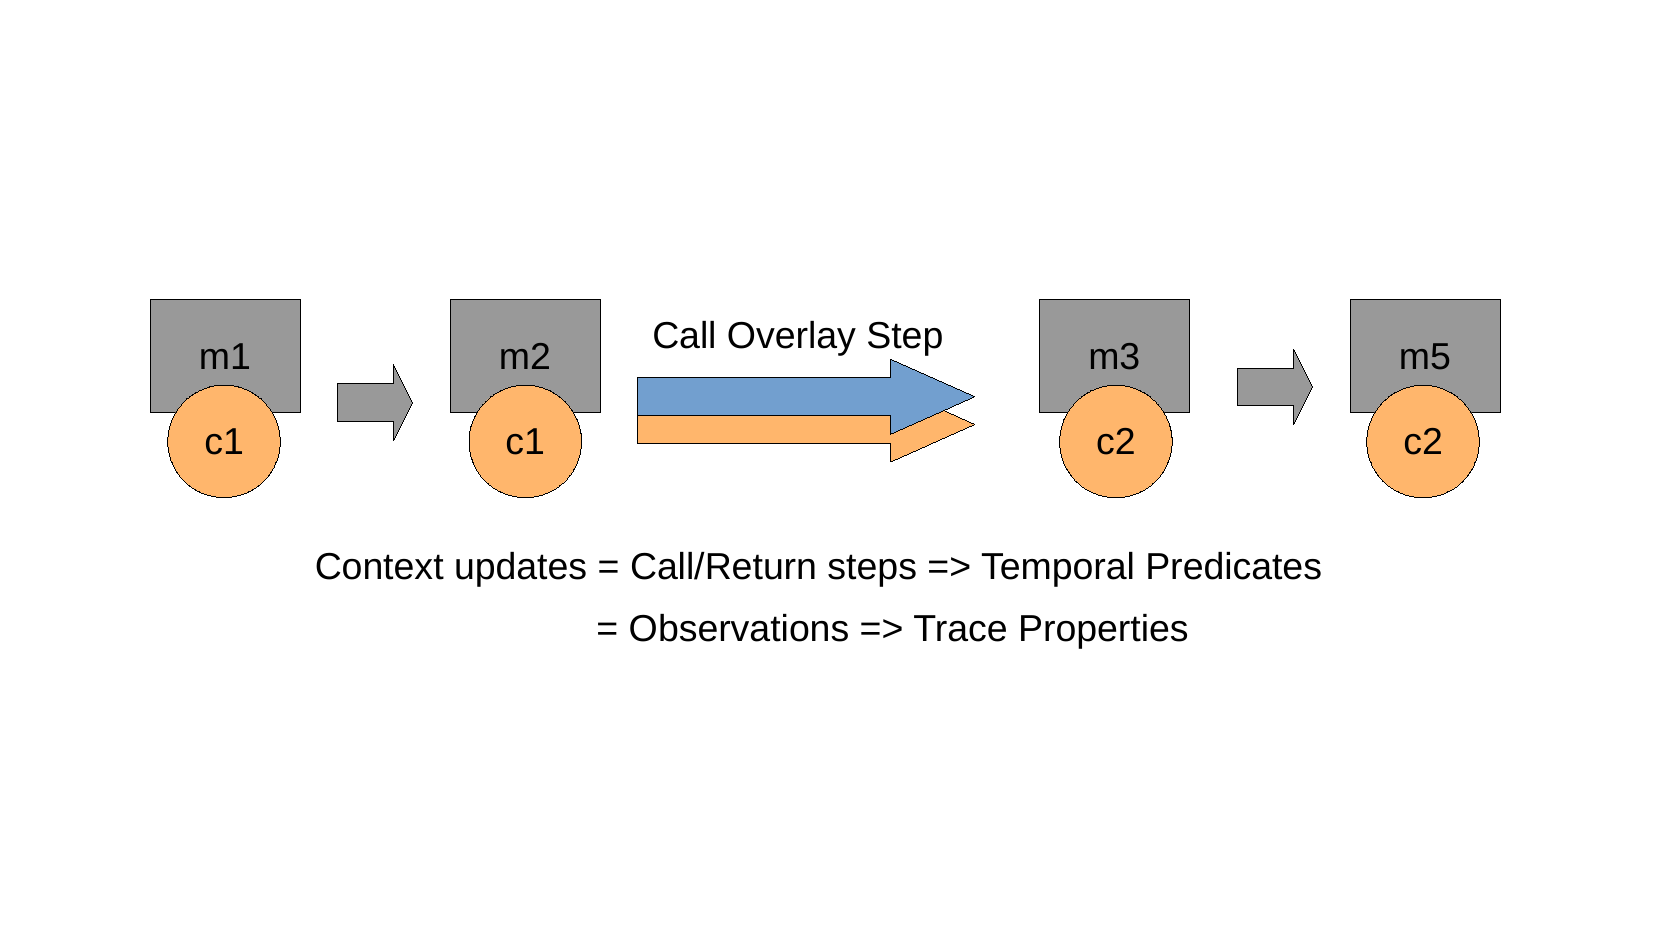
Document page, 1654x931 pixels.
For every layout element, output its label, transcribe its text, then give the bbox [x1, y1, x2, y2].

text_box c1 [167, 385, 281, 498]
text_box Context updates = Call/Return steps => Temporal Predicates [300, 538, 1351, 601]
text_box m3 [1039, 299, 1190, 413]
text_box m5 [1350, 299, 1501, 413]
text_box c1 [469, 385, 582, 498]
text_box [637, 365, 975, 462]
text_box [1237, 349, 1313, 425]
text_box Call Overlay Step [637, 307, 959, 365]
text_box m2 [450, 299, 601, 413]
text_box c2 [1366, 385, 1480, 498]
text_box = Observations => Trace Properties [581, 600, 1204, 657]
text_box c2 [1059, 385, 1173, 498]
text_box m1 [150, 299, 301, 413]
text_box [337, 364, 413, 441]
